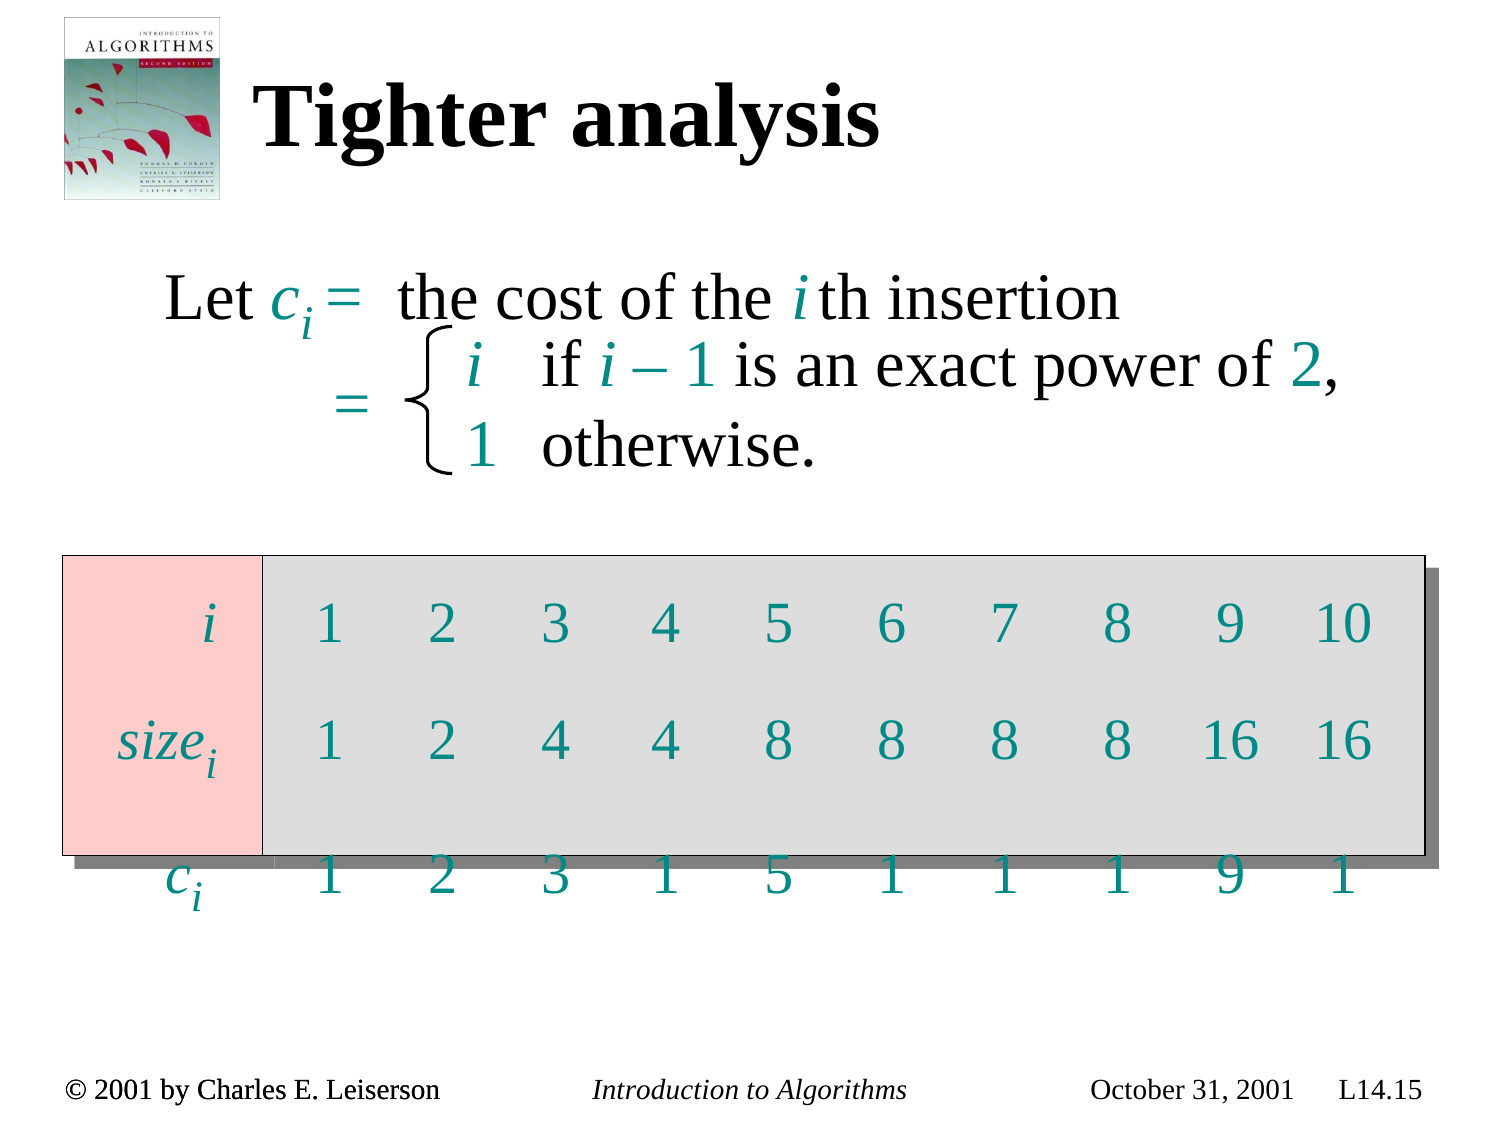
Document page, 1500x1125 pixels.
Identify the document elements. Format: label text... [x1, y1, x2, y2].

text_box i if i – 1 is an exact power of 2, 1 otherwise. [450, 312, 1356, 488]
text_box October 31, 2001 L14.<number> [982, 1062, 1438, 1113]
picture [64, 17, 220, 200]
title Tighter analysis [237, 24, 1475, 213]
text_box = [318, 352, 387, 448]
text_box Let ci = the cost of the i th insertion [150, 228, 1137, 358]
text_box Introduction to Algorithms [577, 1062, 923, 1113]
text_box i 1 2 3 4 5 6 7 8 9 10 sizei 1 2 4 4 8 8 8 8 16 16 ci 1 2 3 1 5 1 1 1 9 1 [52, 555, 1448, 929]
